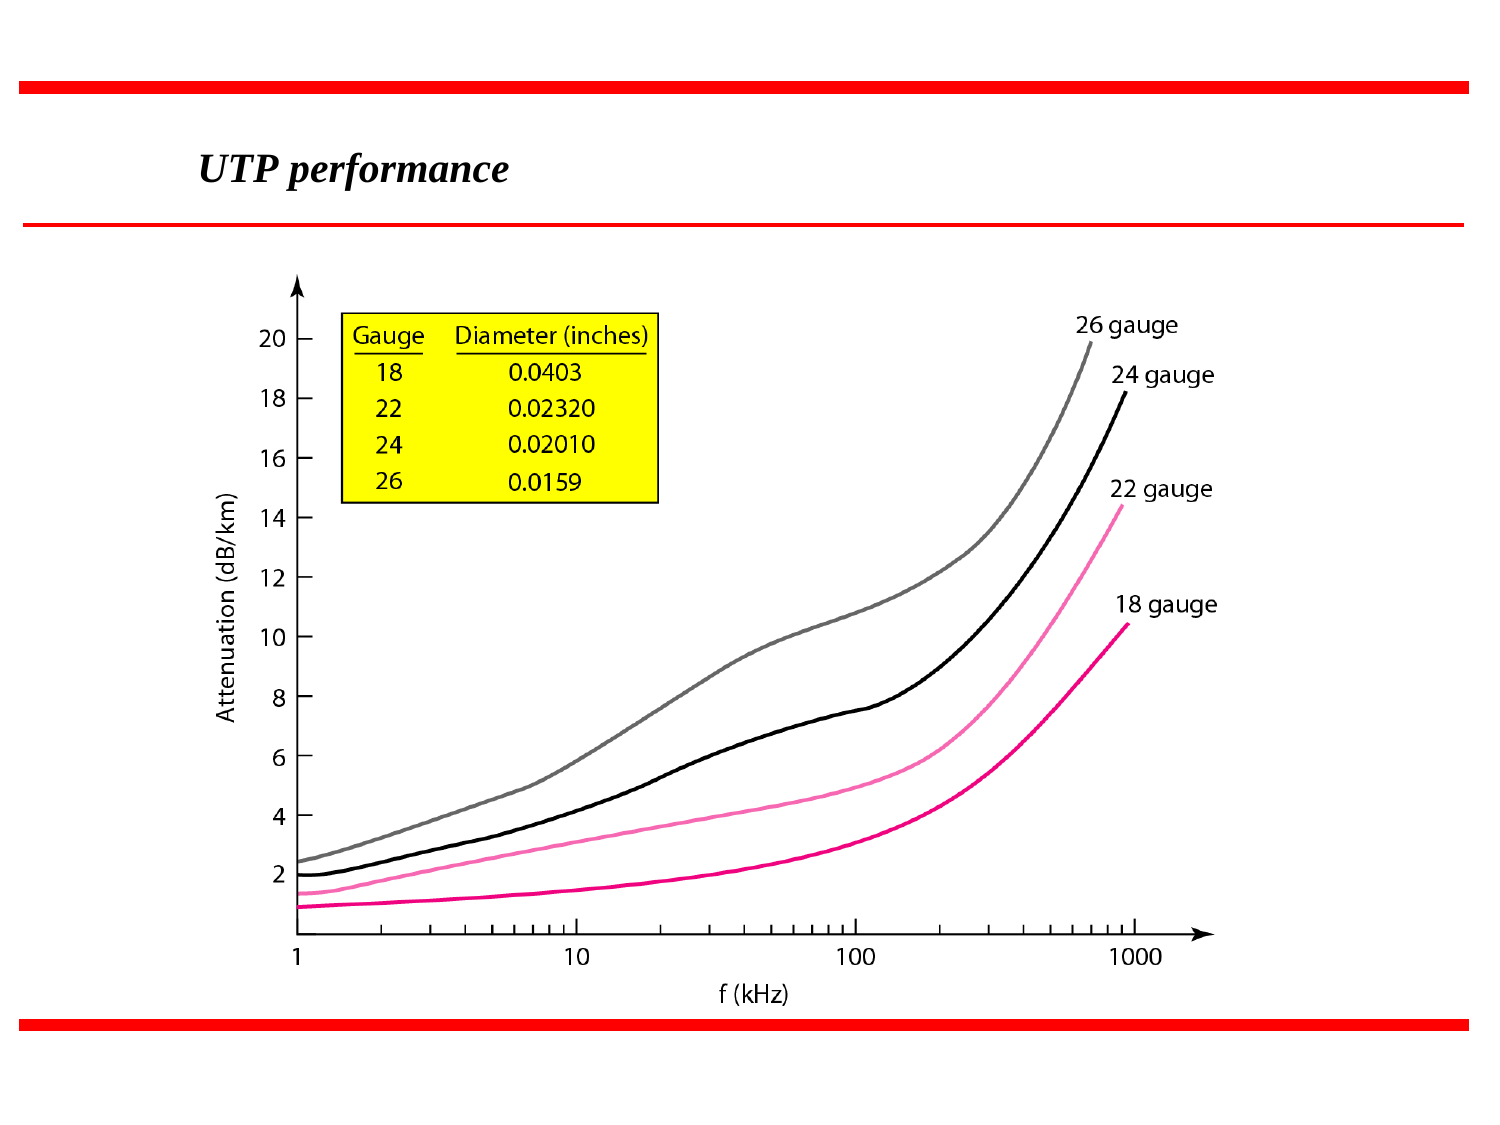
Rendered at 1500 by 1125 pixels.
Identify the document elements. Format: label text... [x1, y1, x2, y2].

picture [212, 274, 1218, 1010]
text_box UTP performance [157, 124, 525, 201]
